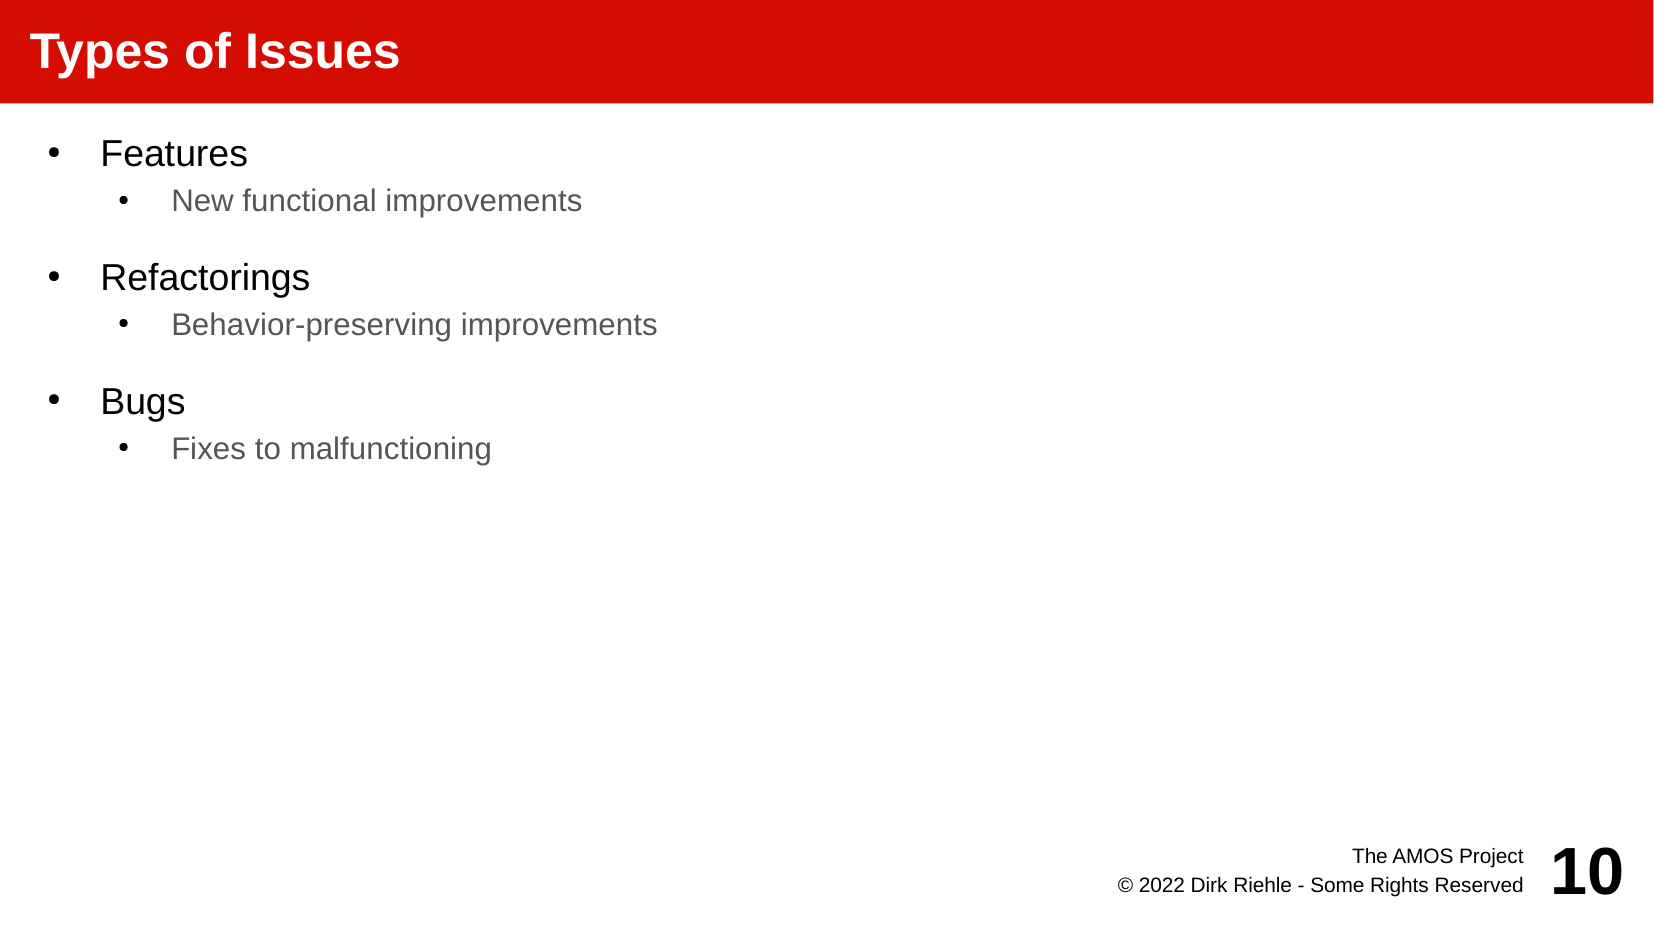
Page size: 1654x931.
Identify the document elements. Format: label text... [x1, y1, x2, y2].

list Features New functional improvements Refactorings Behavior-preserving improvements Bugs Fixes to malfunctioning [29, 132, 1625, 813]
title Types of Issues [0, 0, 1654, 104]
